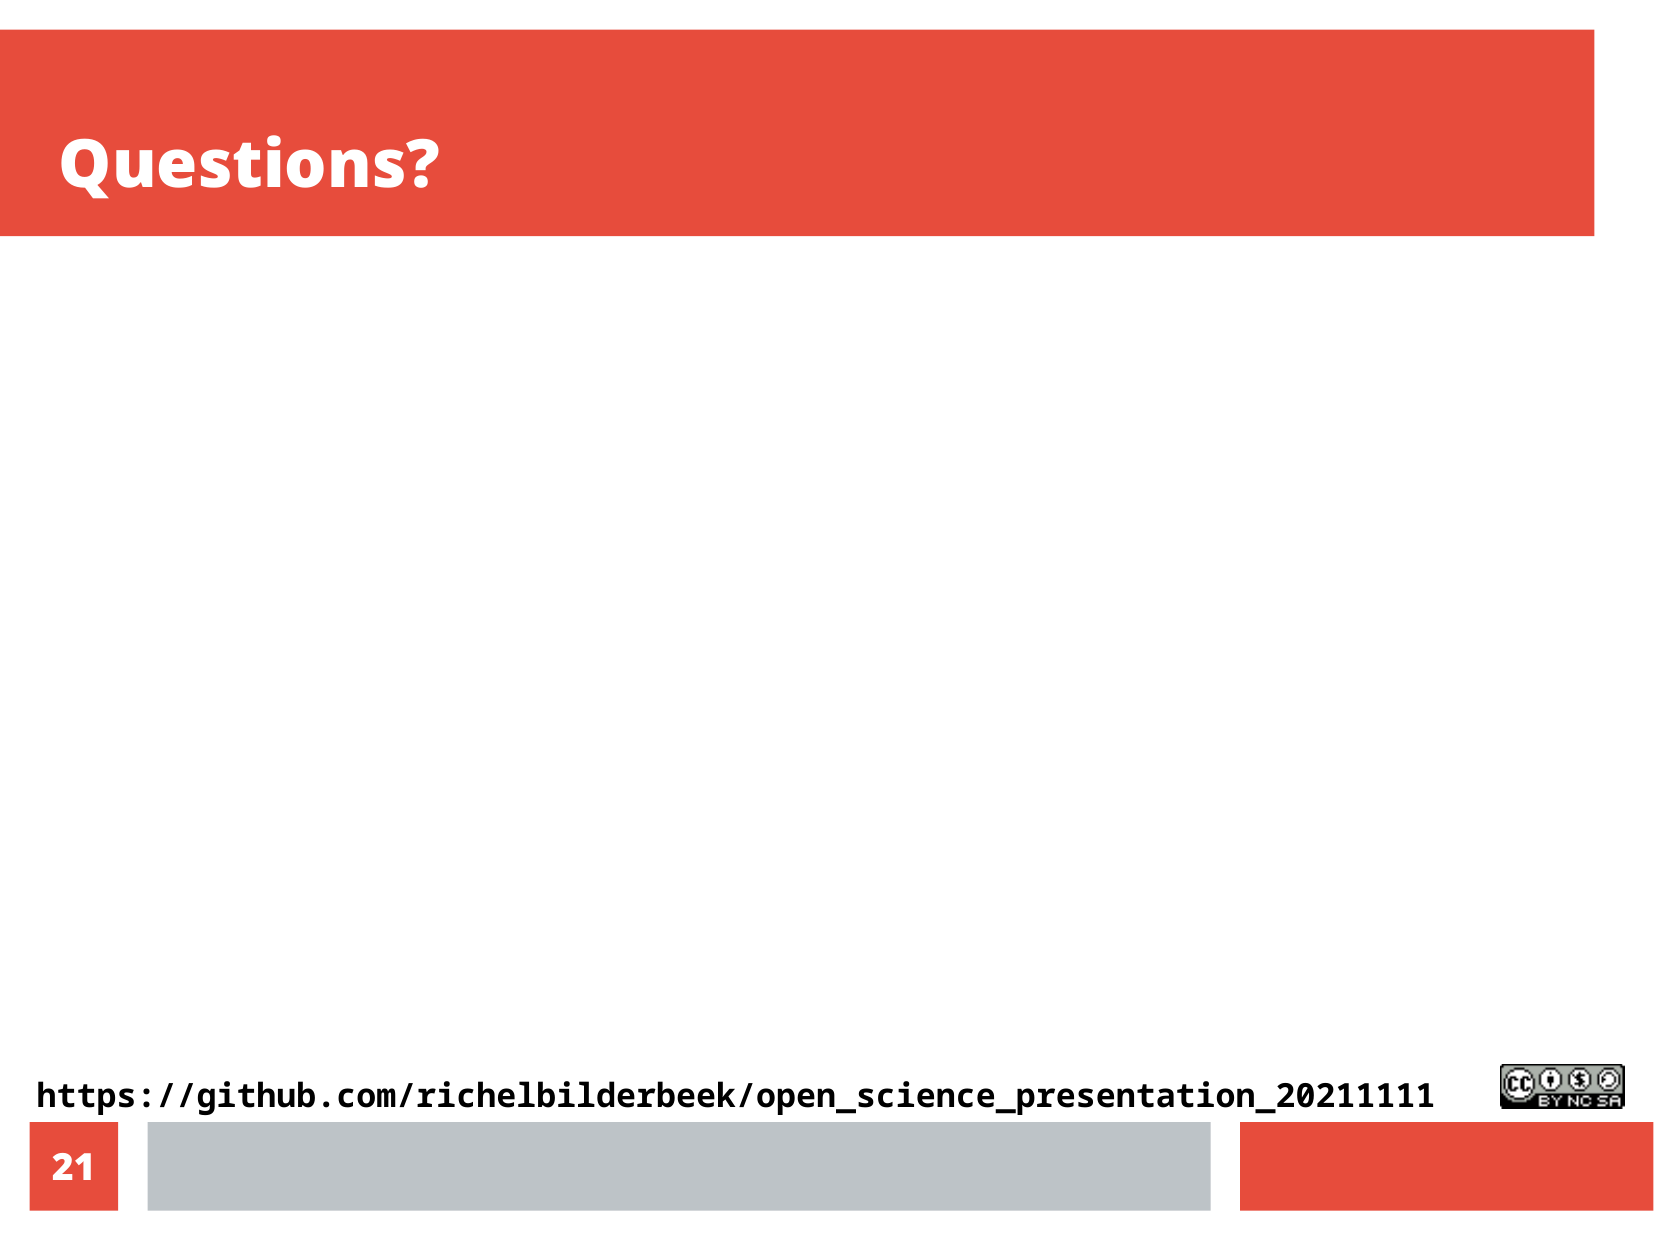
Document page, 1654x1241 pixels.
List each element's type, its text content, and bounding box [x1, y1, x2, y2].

picture [1500, 1064, 1625, 1109]
title Questions? [59, 59, 1595, 207]
text_box https://github.com/richelbilderbeek/open_science_presentation_20211111 [21, 1065, 1426, 1114]
